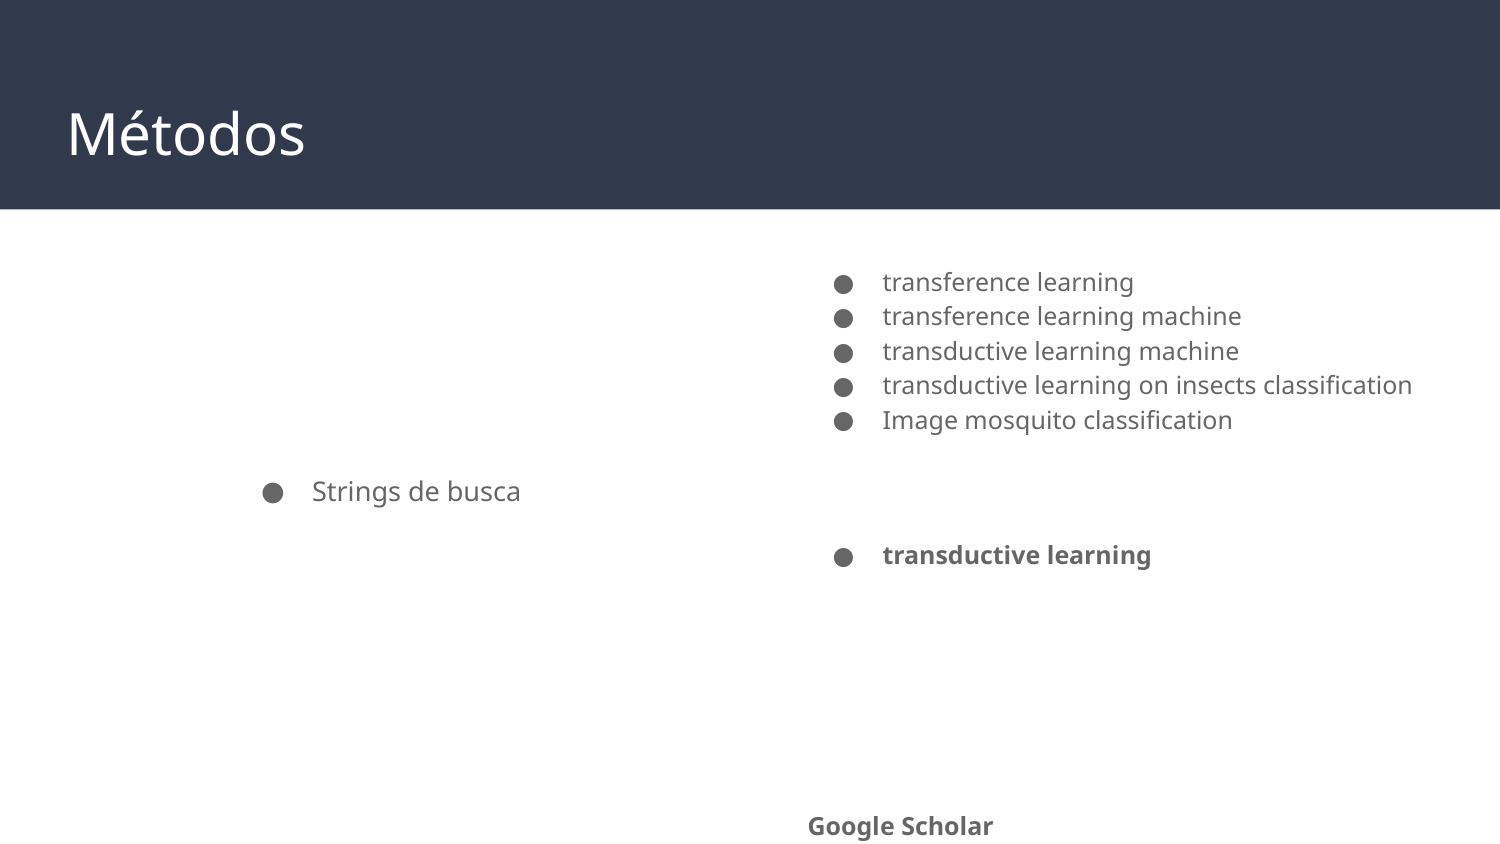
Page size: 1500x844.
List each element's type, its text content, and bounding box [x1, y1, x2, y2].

title Métodos [51, 82, 1449, 185]
list Strings de busca [51, 247, 708, 752]
list transference learning transference learning machine transductive learning machine transductive learning on insects classification Image mosquito classification transductive learning Google Scholar [792, 247, 1449, 752]
